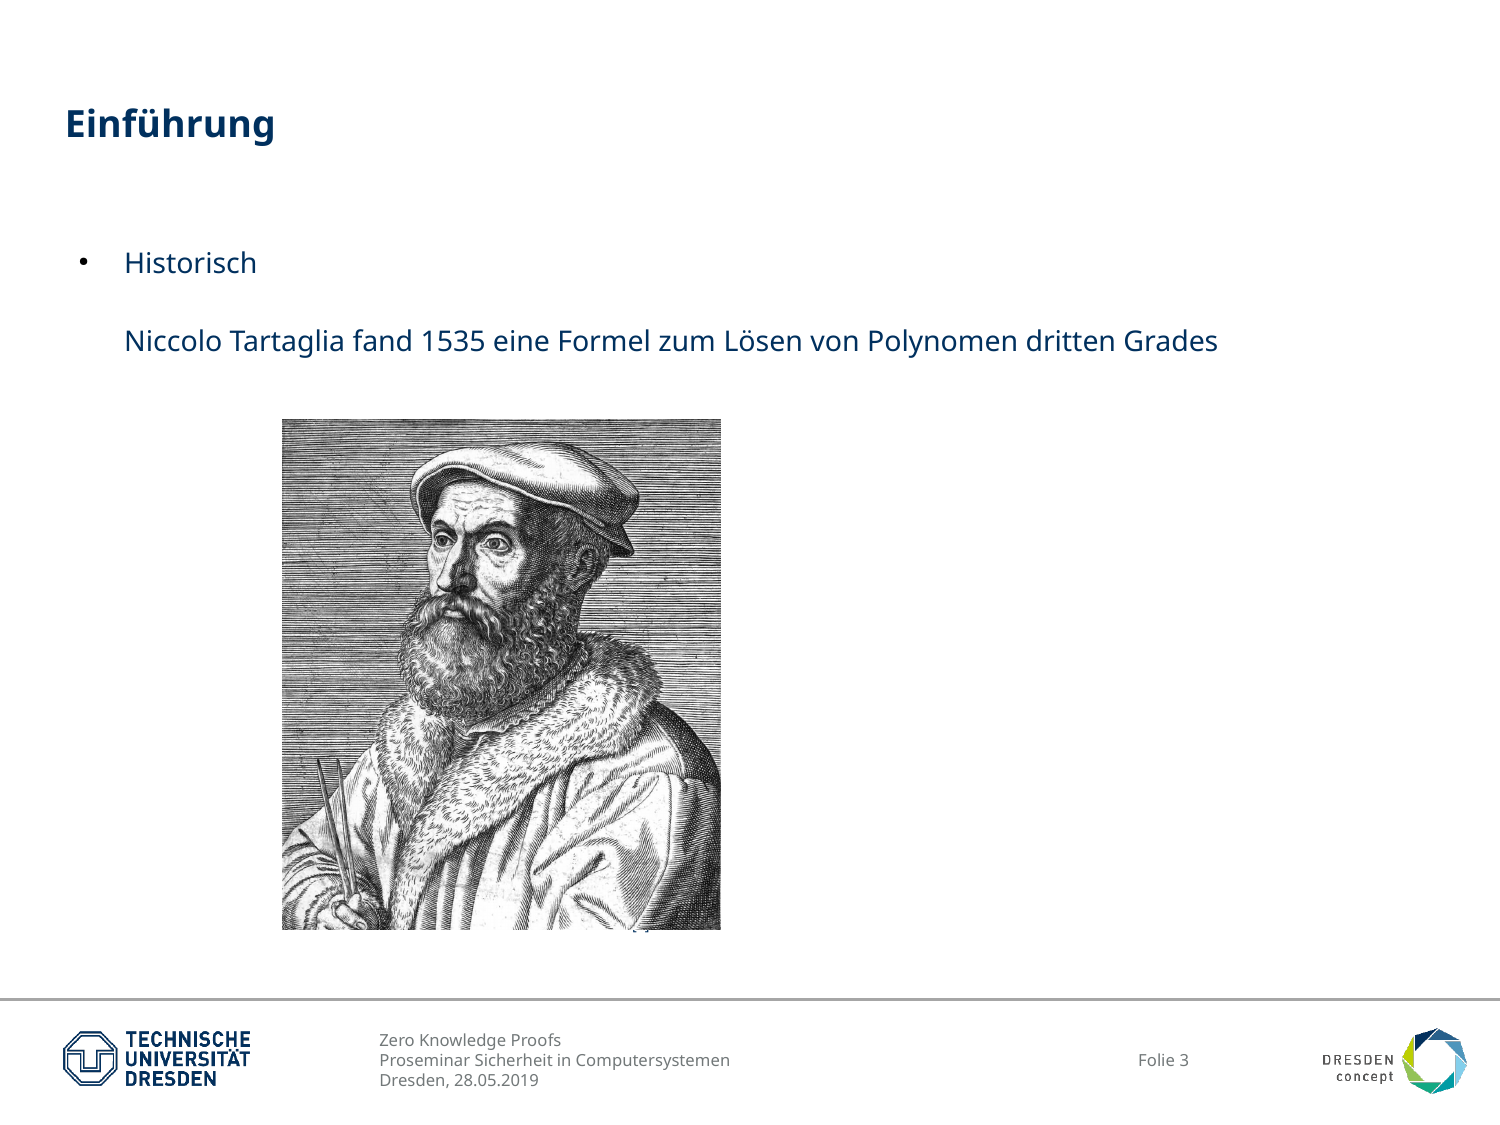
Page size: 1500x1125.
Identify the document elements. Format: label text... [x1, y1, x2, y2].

picture [1323, 1028, 1467, 1094]
picture [63, 1031, 250, 1086]
picture [282, 419, 721, 931]
list Historisch Niccolo Tartaglia fand 1535 eine Formel zum Lösen von Polynomen dritten Grades [1] [63, 243, 1437, 941]
title Einführung [64, 56, 1437, 190]
